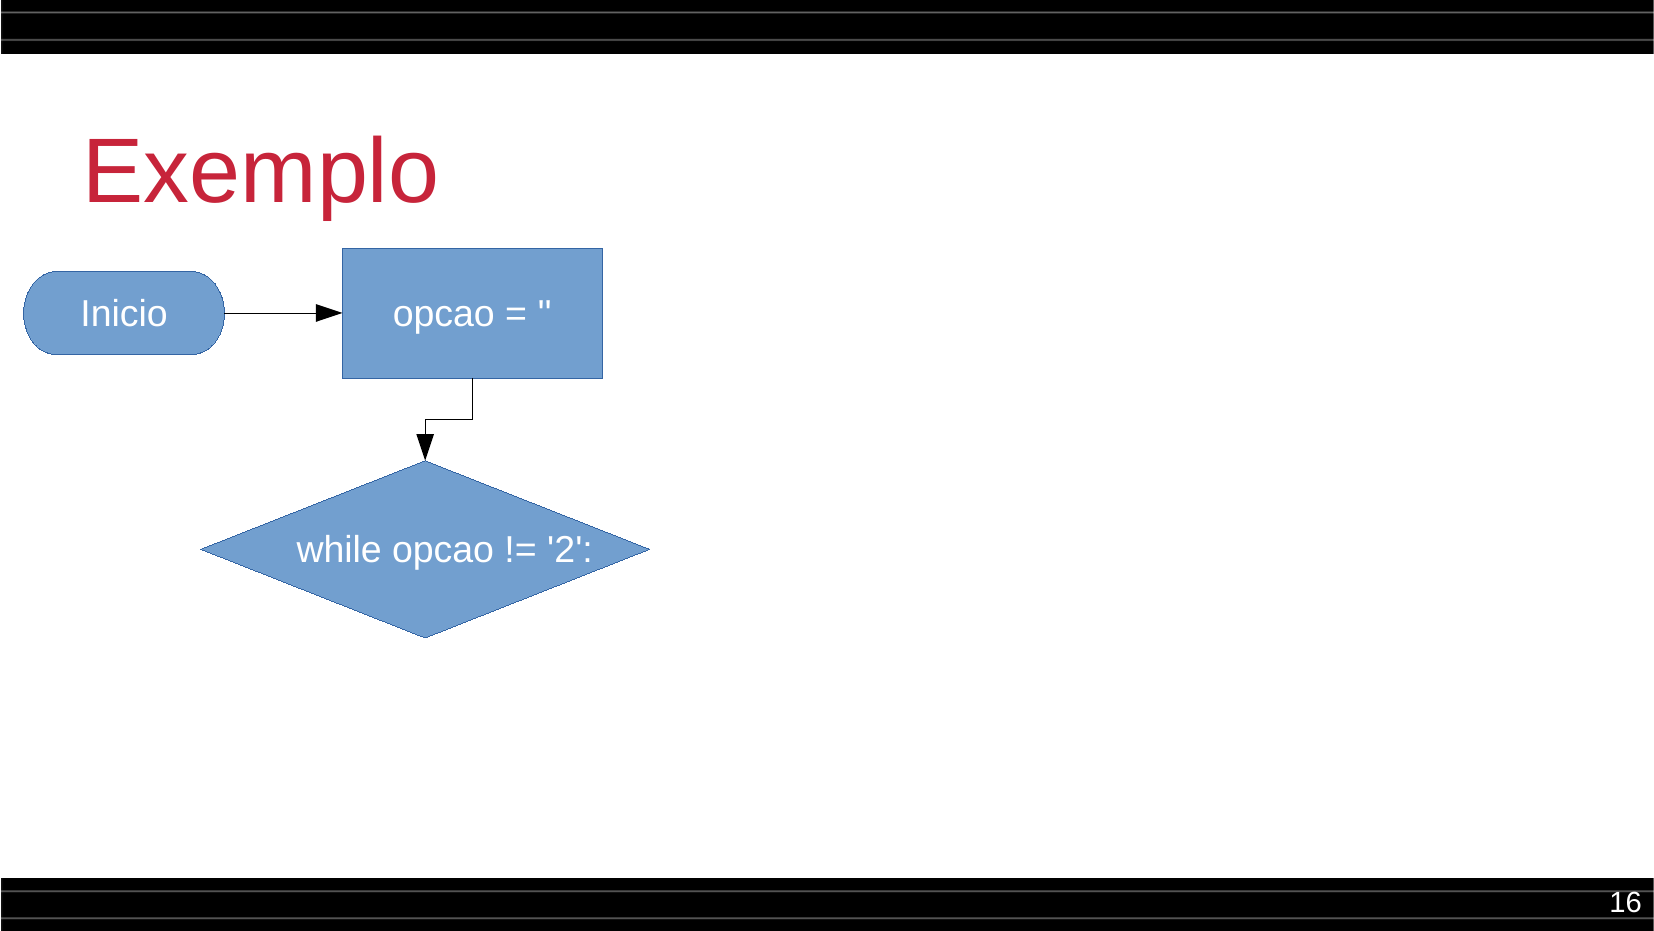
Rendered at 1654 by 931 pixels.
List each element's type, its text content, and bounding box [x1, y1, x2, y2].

picture [1, 878, 1654, 931]
title Exemplo [82, 92, 1571, 249]
text_box opcao = '' [342, 248, 603, 379]
text_box Inicio [23, 271, 225, 355]
picture [1, 0, 1654, 54]
text_box while opcao != '2': [200, 460, 650, 638]
